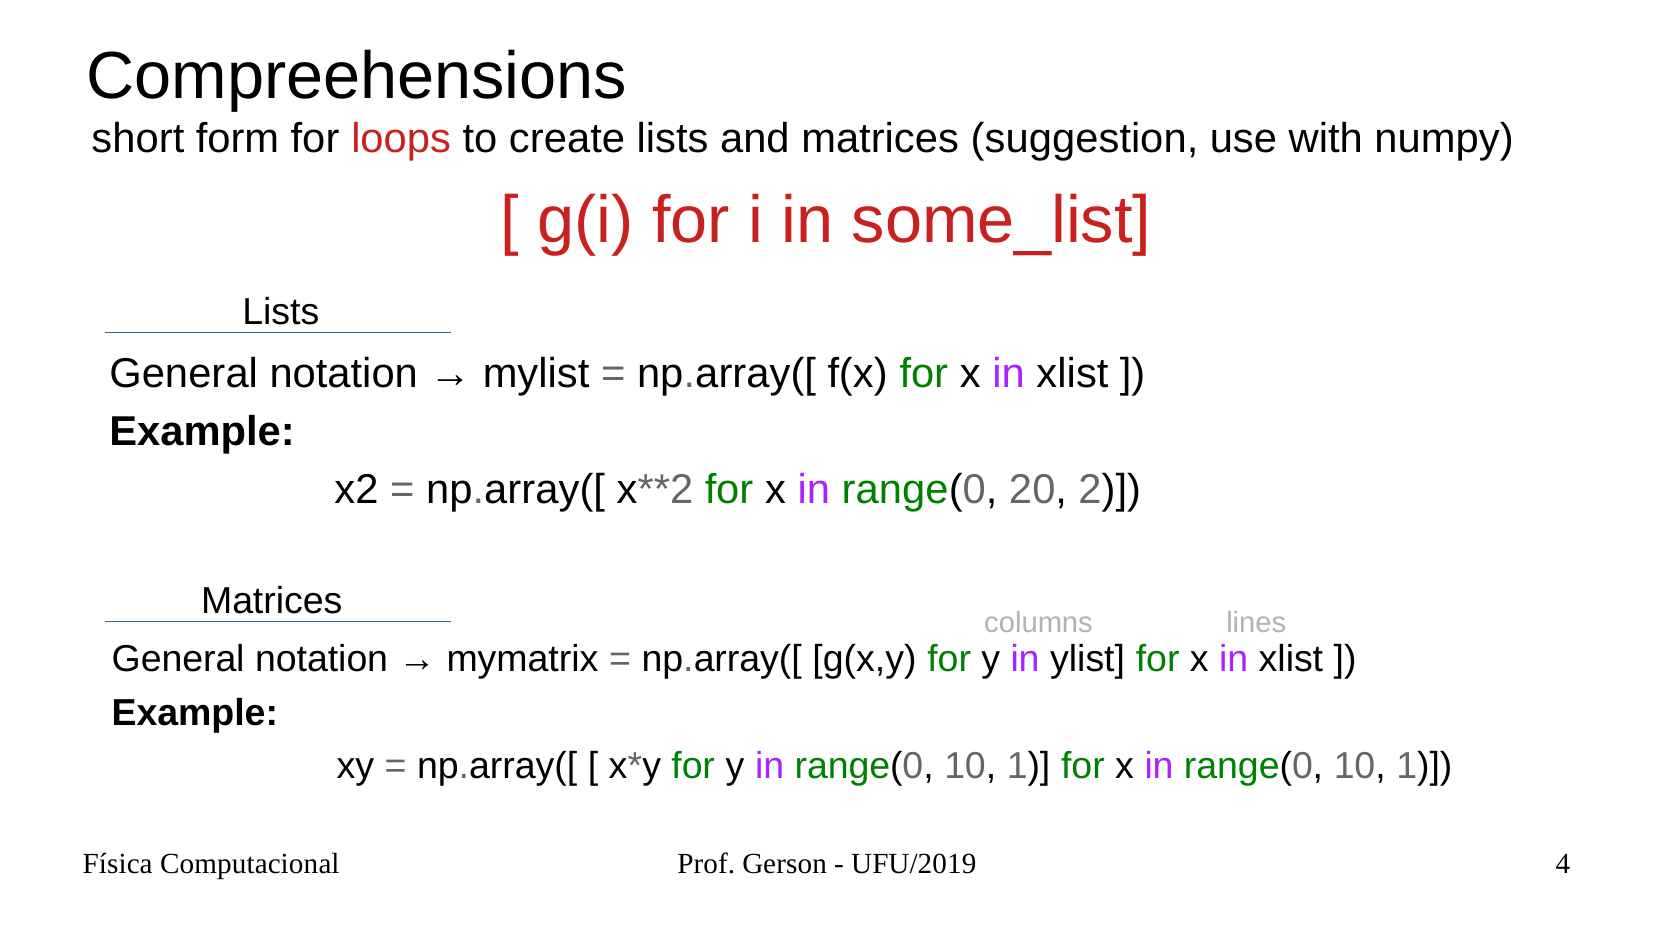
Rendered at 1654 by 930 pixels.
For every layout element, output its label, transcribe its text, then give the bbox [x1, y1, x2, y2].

text_box General notation → mymatrix = np.array([ [g(x,y) for y in ylist] for x in xlist ]) Example: xy = np.array([ [ x*y for y in range(0, 10, 1)] for x in range(0, 10, 1)]) [96, 629, 1468, 795]
text_box General notation → mylist = np.array([ f(x) for x in xlist ]) Example: x2 = np.array([ x**2 for x in range(0, 20, 2)]) [94, 342, 1161, 521]
text_box short form for loops to create lists and matrices (suggestion, use with numpy) [76, 107, 1606, 170]
text_box [ g(i) for i in some_list] [486, 175, 1168, 265]
text_box Lists [227, 282, 335, 340]
text_box lines [1211, 599, 1302, 647]
text_box Compreehensions [71, 31, 1121, 121]
text_box Matrices [186, 572, 358, 629]
text_box columns [969, 599, 1108, 647]
